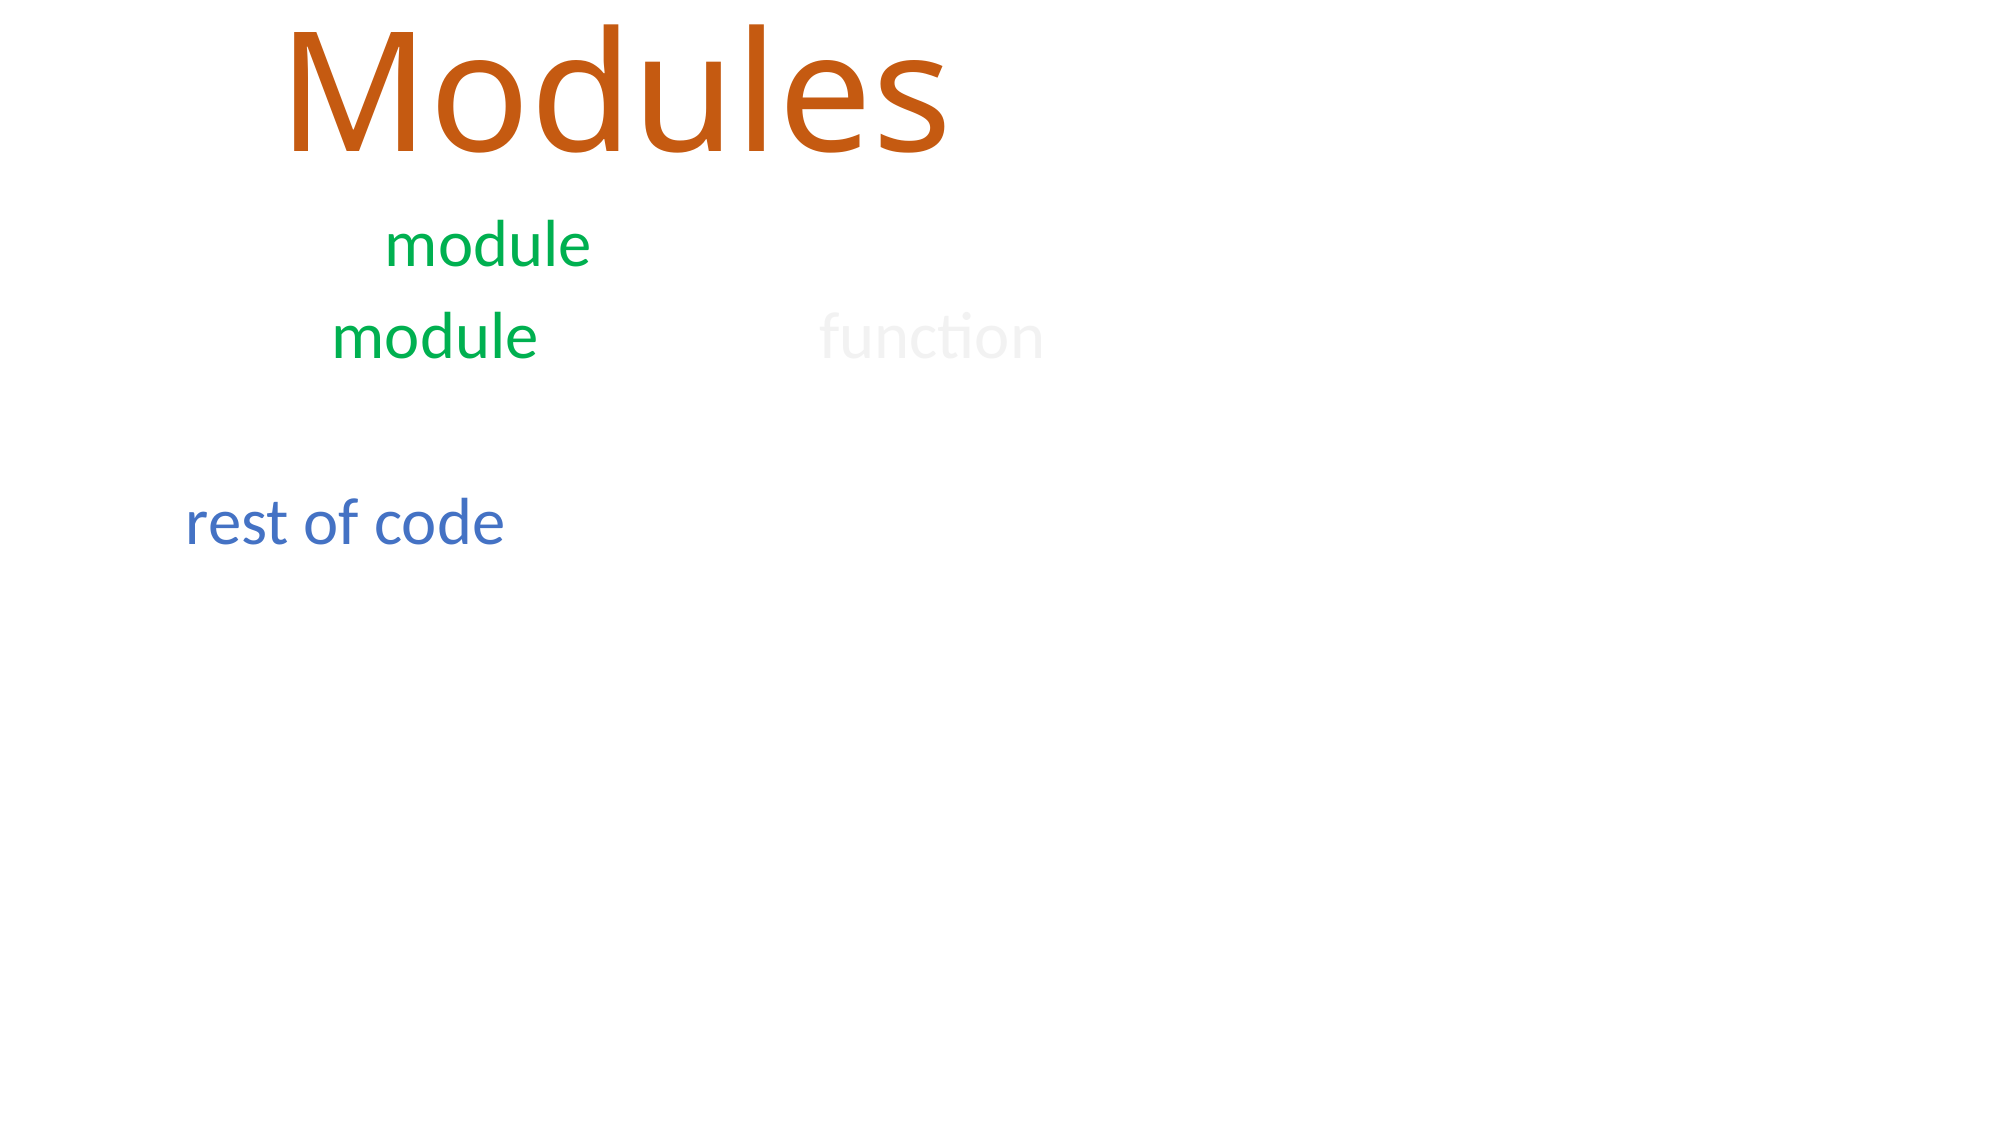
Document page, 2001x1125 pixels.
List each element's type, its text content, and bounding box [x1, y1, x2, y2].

list Modules import <module> from <module> import <function> <rest of code> [137, 0, 1863, 1014]
